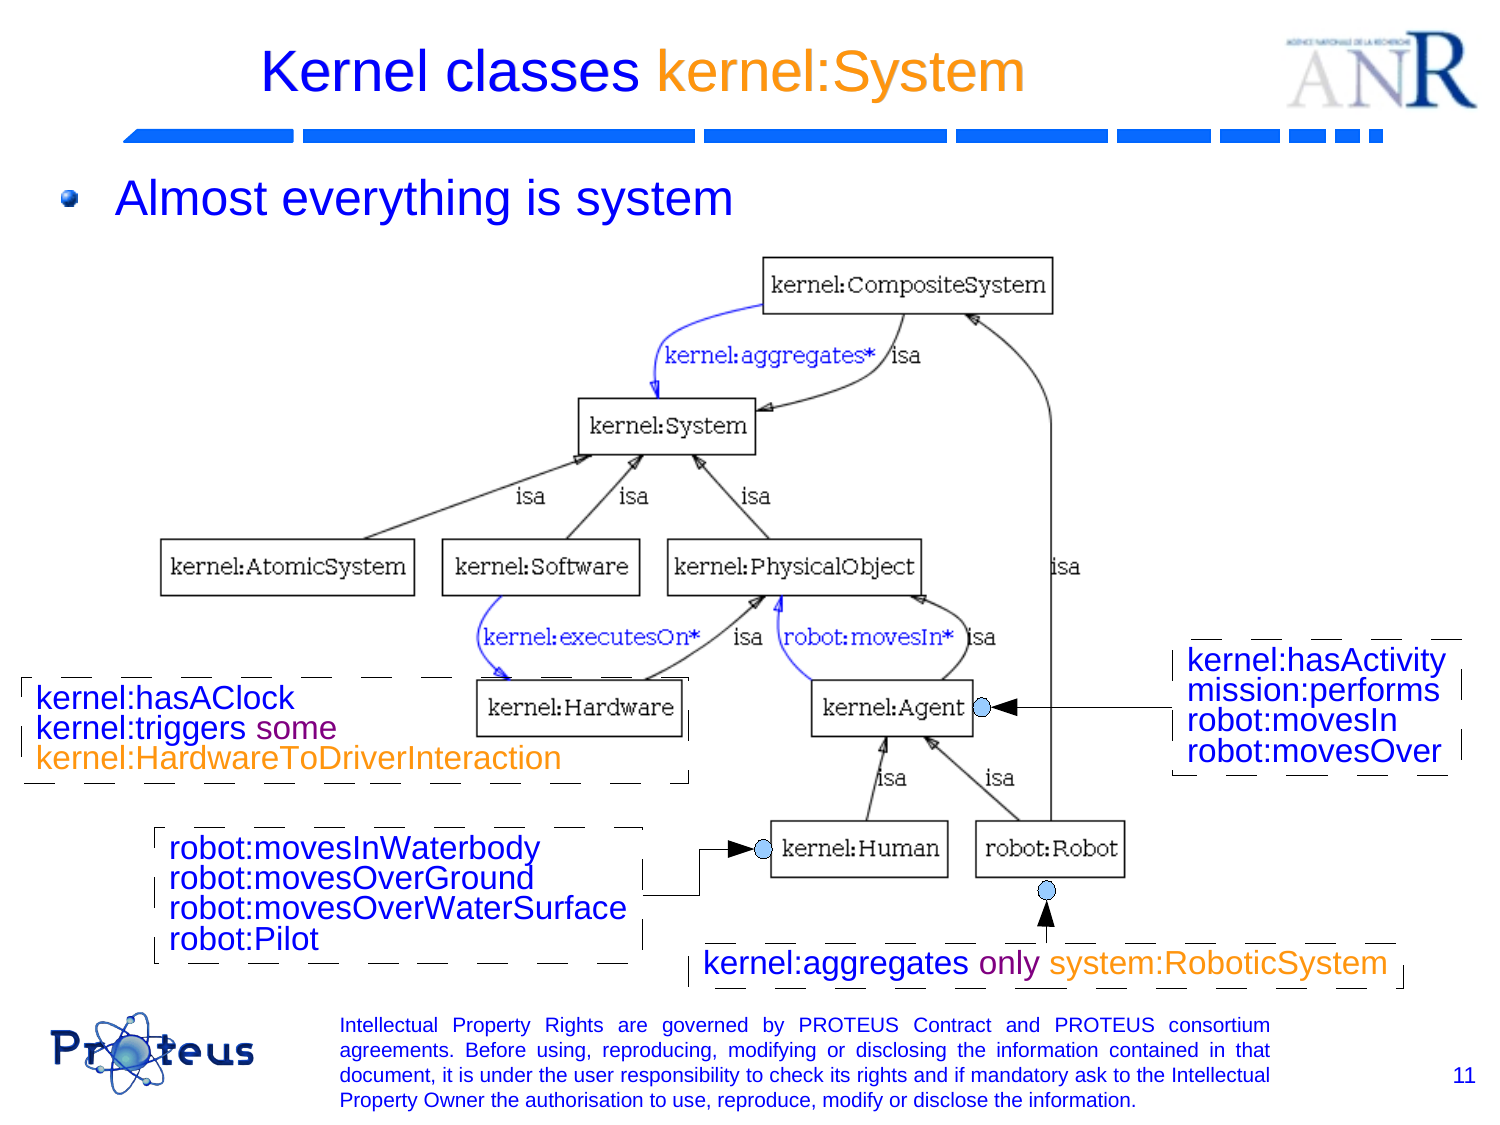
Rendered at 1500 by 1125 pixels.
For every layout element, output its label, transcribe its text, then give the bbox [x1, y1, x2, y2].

picture [35, 1003, 272, 1101]
title Kernel classes kernel:System [23, 11, 1264, 130]
list Almost everything is system [43, 170, 1032, 253]
text_box kernel:aggregates only system:RoboticSystem [688, 943, 1404, 989]
text_box [754, 839, 773, 859]
text_box kernel:hasAClock kernel:triggers some kernel:HardwareToDriverInteraction [21, 677, 689, 784]
text_box robot:movesInWaterbody robot:movesOverGround robot:movesOverWaterSurface robot:Pilot [154, 827, 643, 964]
picture [126, 221, 1146, 905]
text_box [1037, 880, 1056, 900]
picture [1281, 27, 1484, 115]
text_box kernel:hasActivity mission:performs robot:movesIn robot:movesOver [1172, 639, 1462, 776]
text_box [972, 697, 991, 717]
